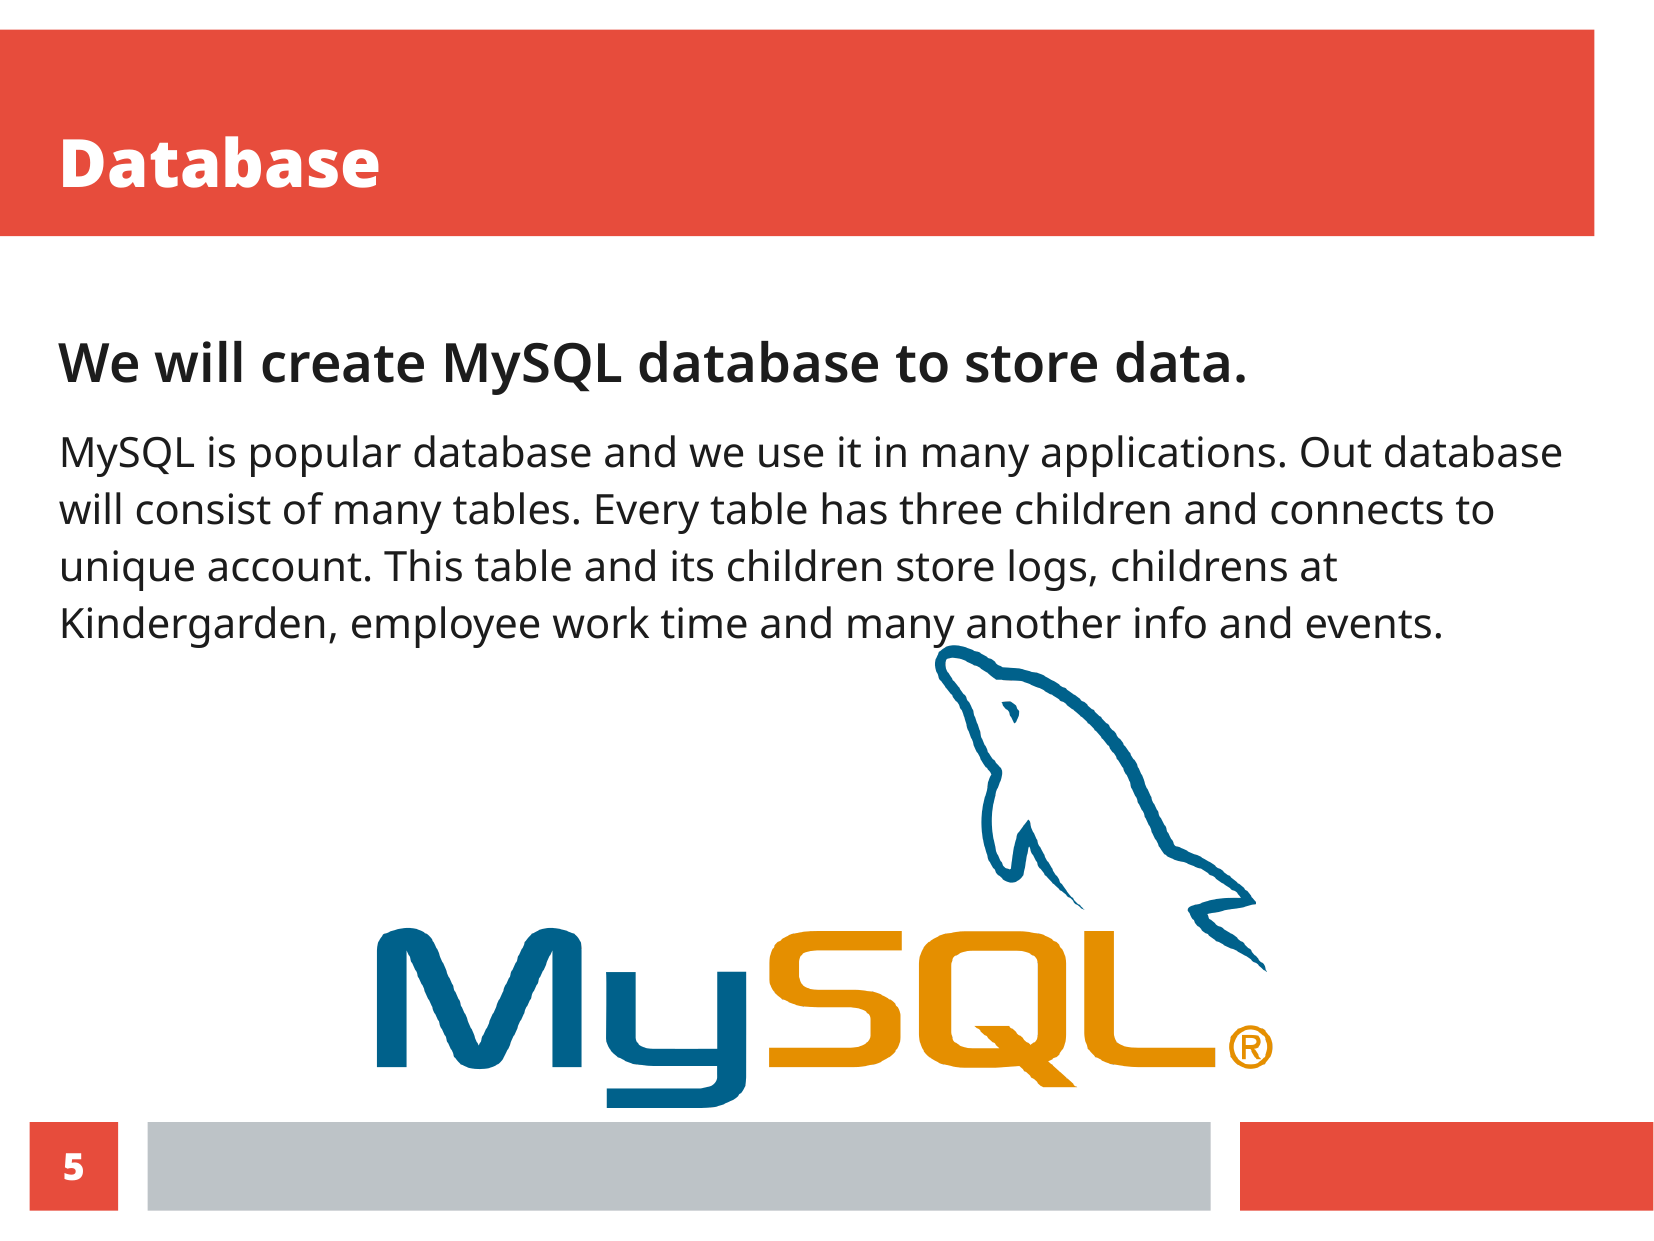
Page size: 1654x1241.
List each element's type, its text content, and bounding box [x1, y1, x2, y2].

title Database [59, 59, 1595, 207]
picture [375, 644, 1273, 1108]
list We will create MySQL database to store data. MySQL is popular database and we use it in many applications. Out database will consist of many tables. Every table has three children and connects to unique account. This table and its children store logs, childrens at Kindergarden, employee work time and many another info and events. [59, 324, 1565, 1093]
